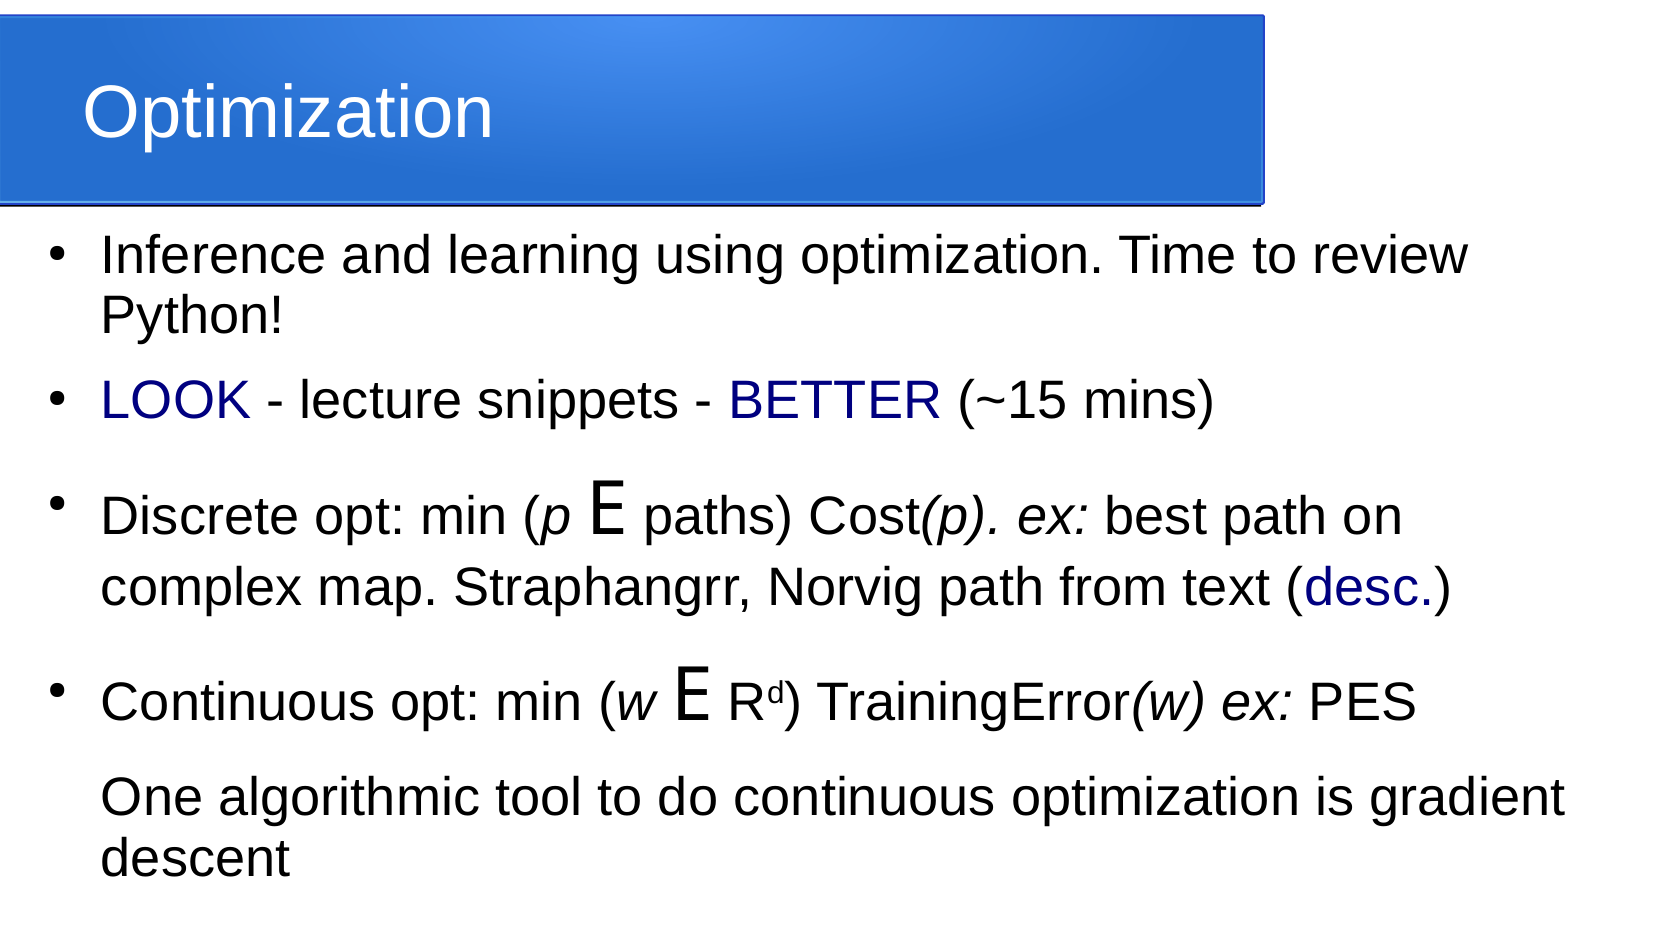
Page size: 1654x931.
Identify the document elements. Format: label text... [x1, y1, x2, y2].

list Inference and learning using optimization. Time to review Python! LOOK - lecture snippets - BETTER (~15 mins) Discrete opt: min (p E paths) Cost(p). ex: best path on complex map. Straphangrr, Norvig path from text (desc.) Continuous opt: min (w E Rd) TrainingError(w) ex: PES One algorithmic tool to do continuous optimization is gradient descent [30, 224, 1571, 901]
title Optimization [82, 35, 1235, 189]
